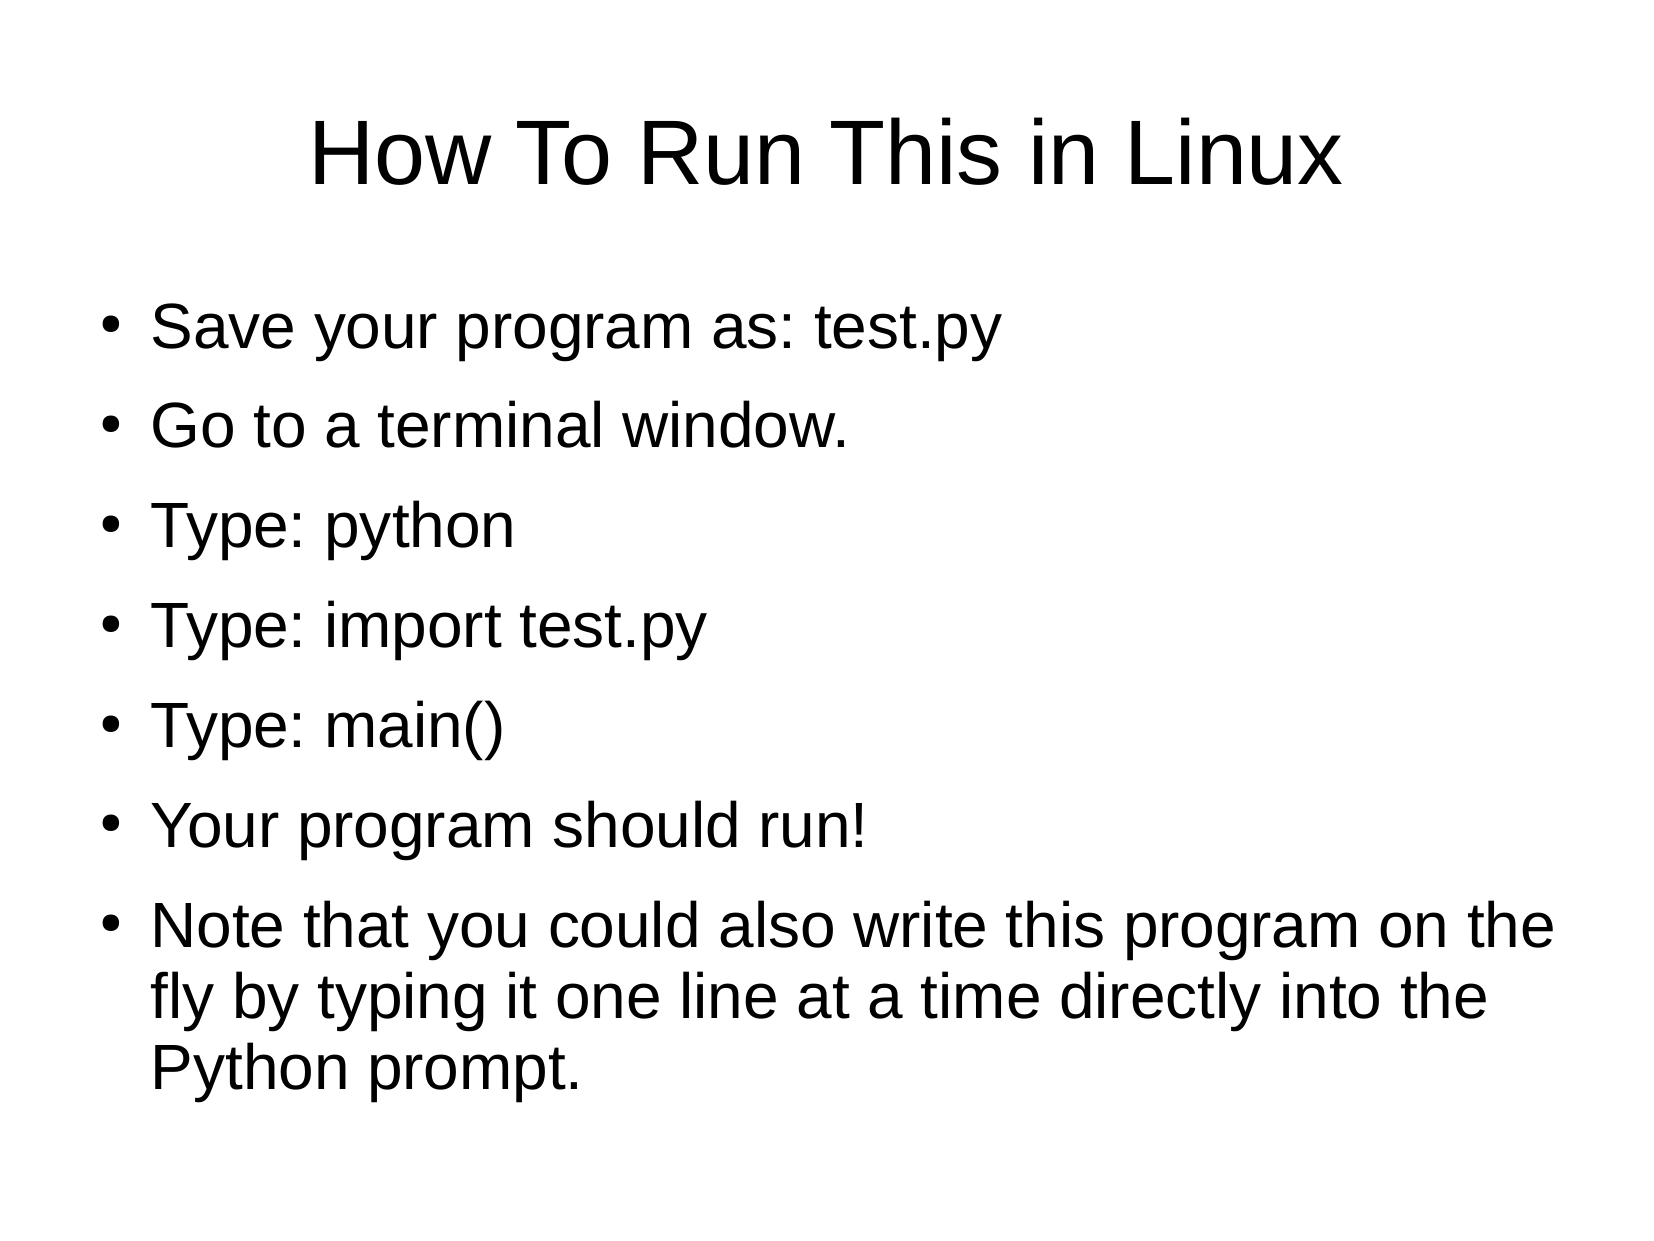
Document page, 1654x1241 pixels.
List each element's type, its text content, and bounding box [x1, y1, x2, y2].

title How To Run This in Linux [82, 49, 1571, 257]
list Save your program as: test.py Go to a terminal window. Type: python Type: import test.py Type: main() Your program should run! Note that you could also write this program on the fly by typing it one line at a time directly into the Python prompt. [82, 290, 1571, 1109]
